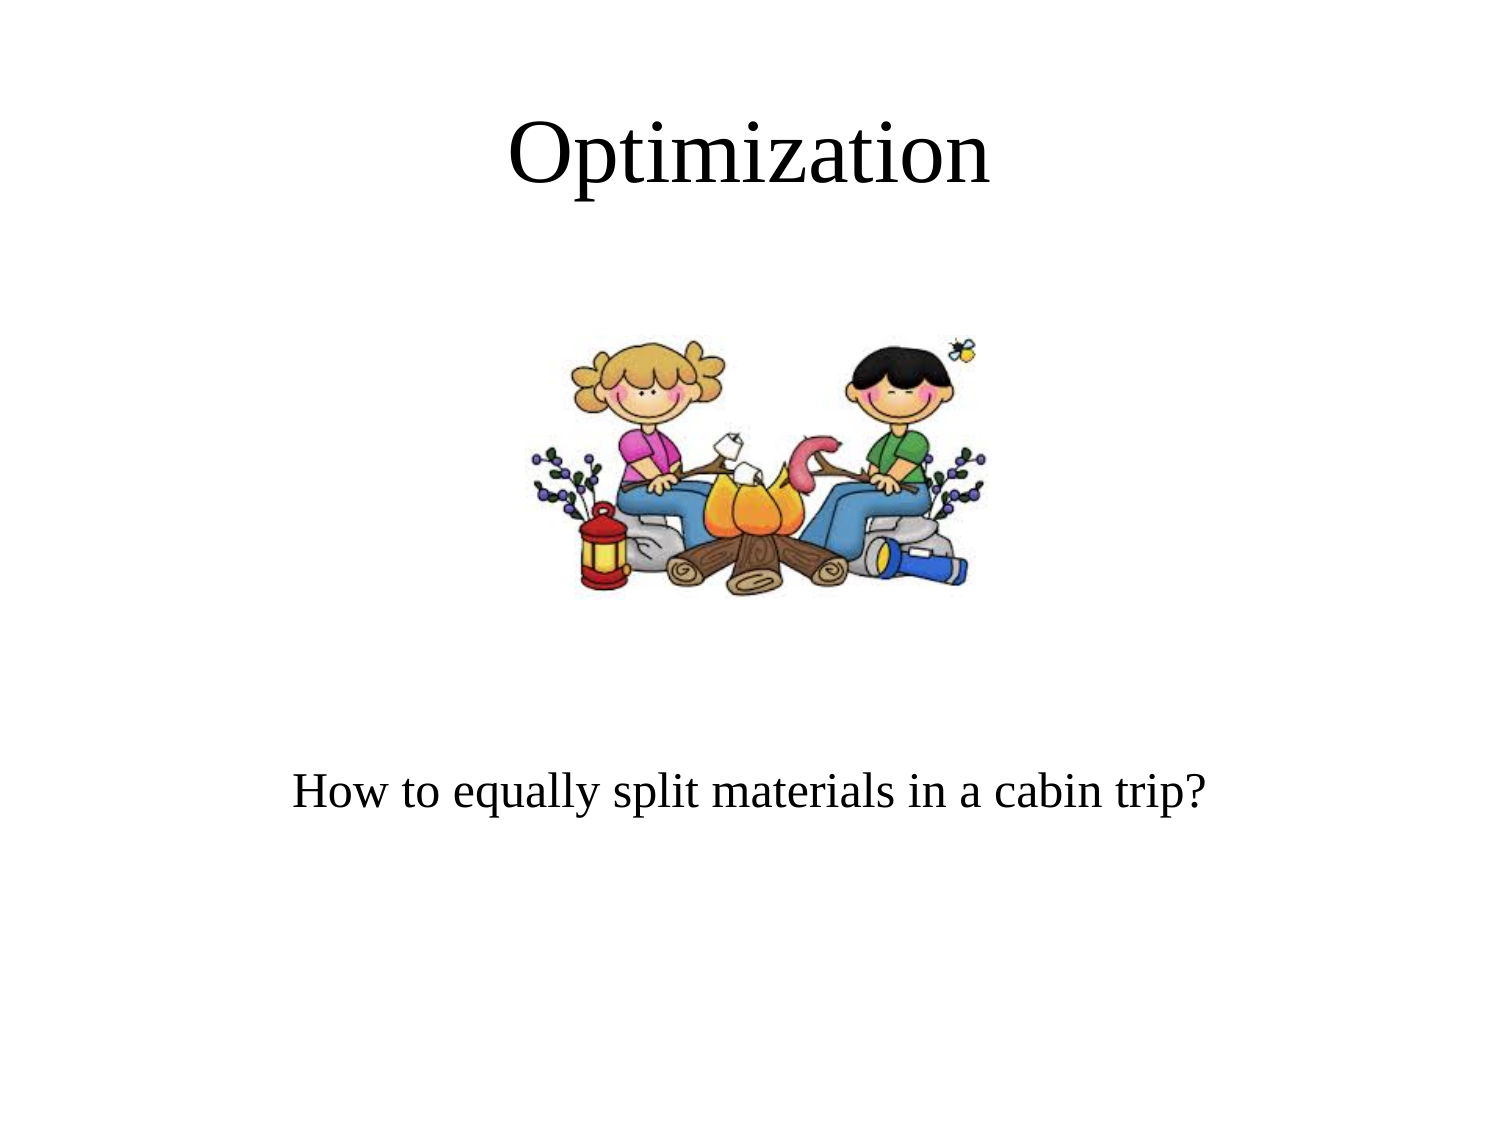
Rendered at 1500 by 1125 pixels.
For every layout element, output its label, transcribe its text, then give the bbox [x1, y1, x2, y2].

picture [525, 335, 993, 601]
text_box How to equally split materials in a cabin trip? [150, 750, 1351, 825]
title Optimization [112, 52, 1388, 240]
